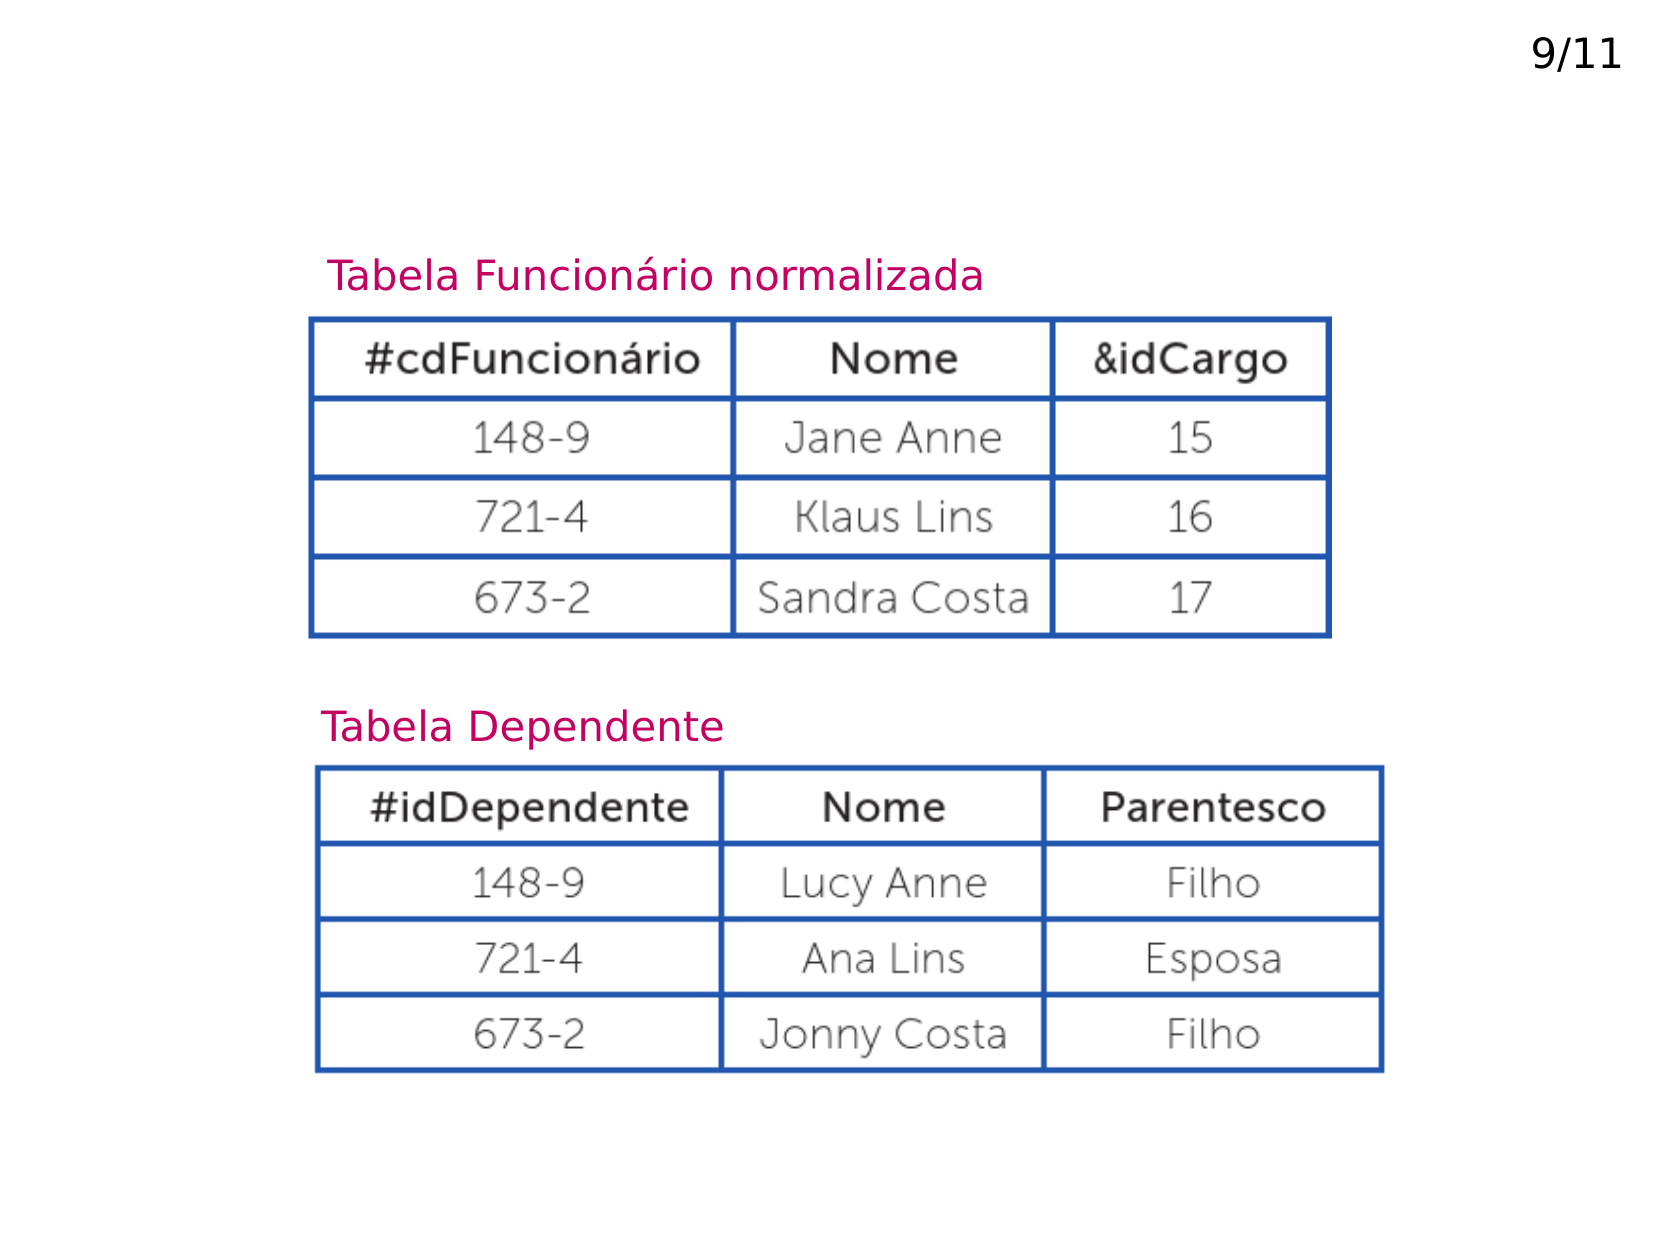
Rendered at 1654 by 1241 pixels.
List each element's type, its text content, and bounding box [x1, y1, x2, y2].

picture [305, 309, 1332, 645]
text_box Tabela Funcionário normalizada [312, 244, 1001, 308]
text_box Tabela Dependente [306, 695, 740, 759]
picture [306, 758, 1398, 1081]
